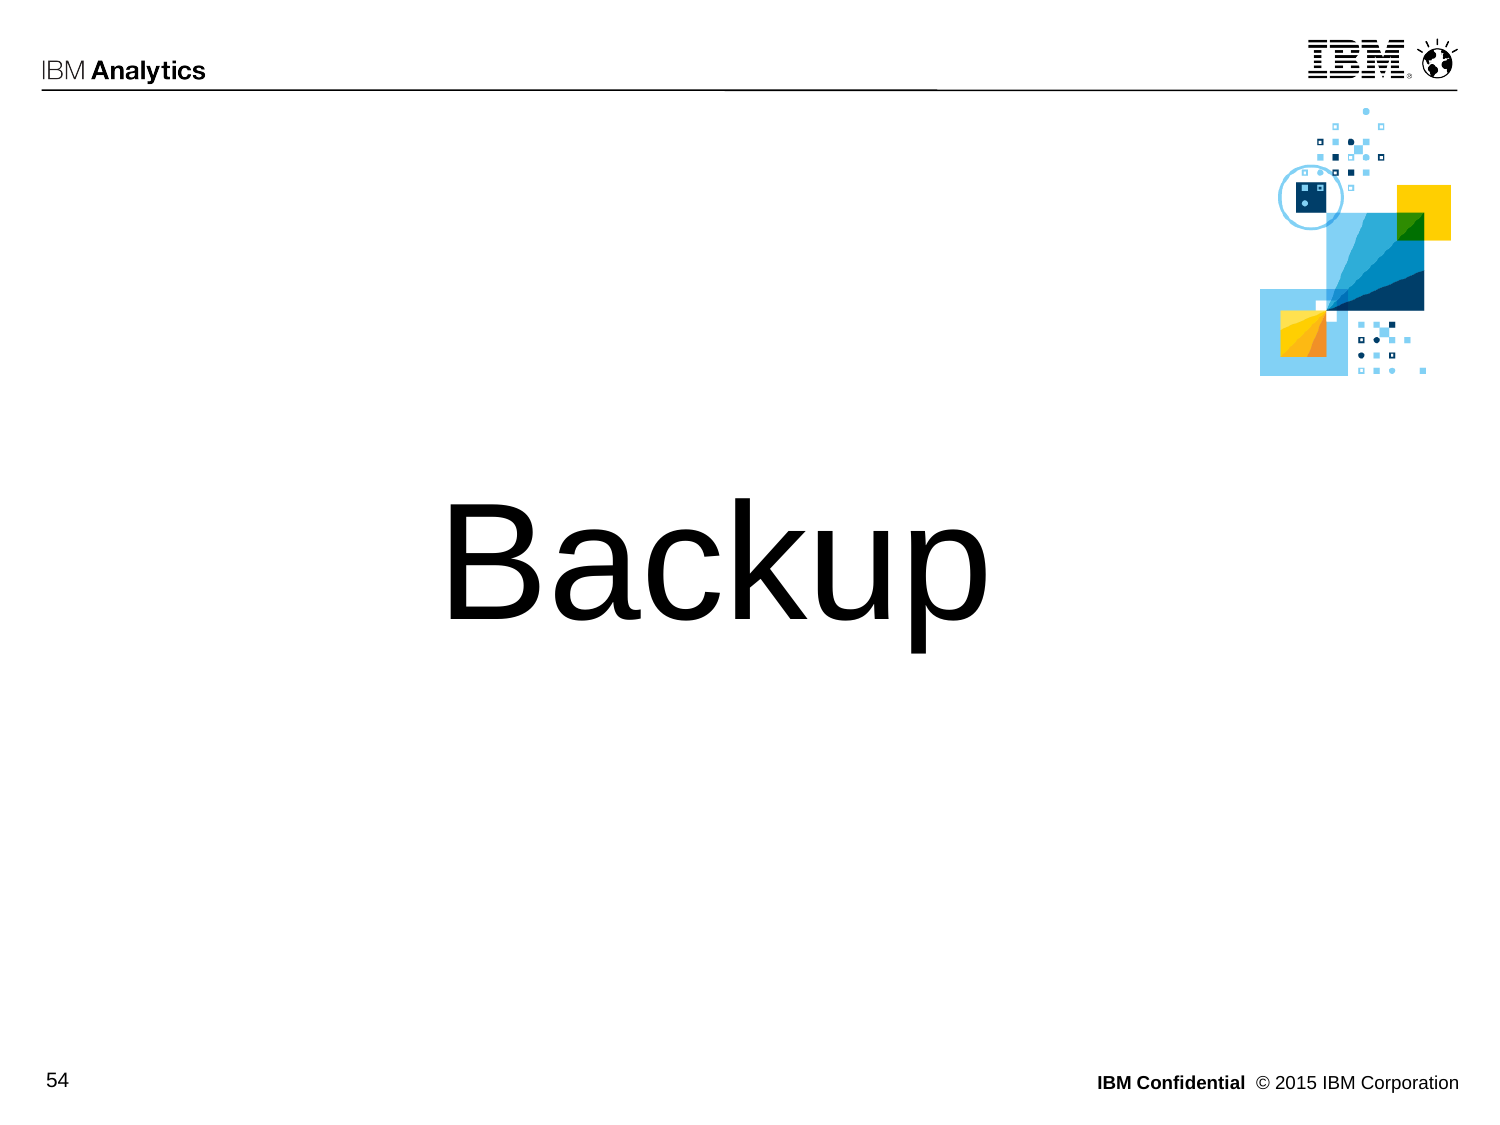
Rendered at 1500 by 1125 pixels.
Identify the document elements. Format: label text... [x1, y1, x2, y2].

picture [1260, 108, 1451, 376]
text_box Backup [101, 445, 1330, 661]
picture [1294, 24, 1469, 91]
picture [24, 42, 224, 99]
